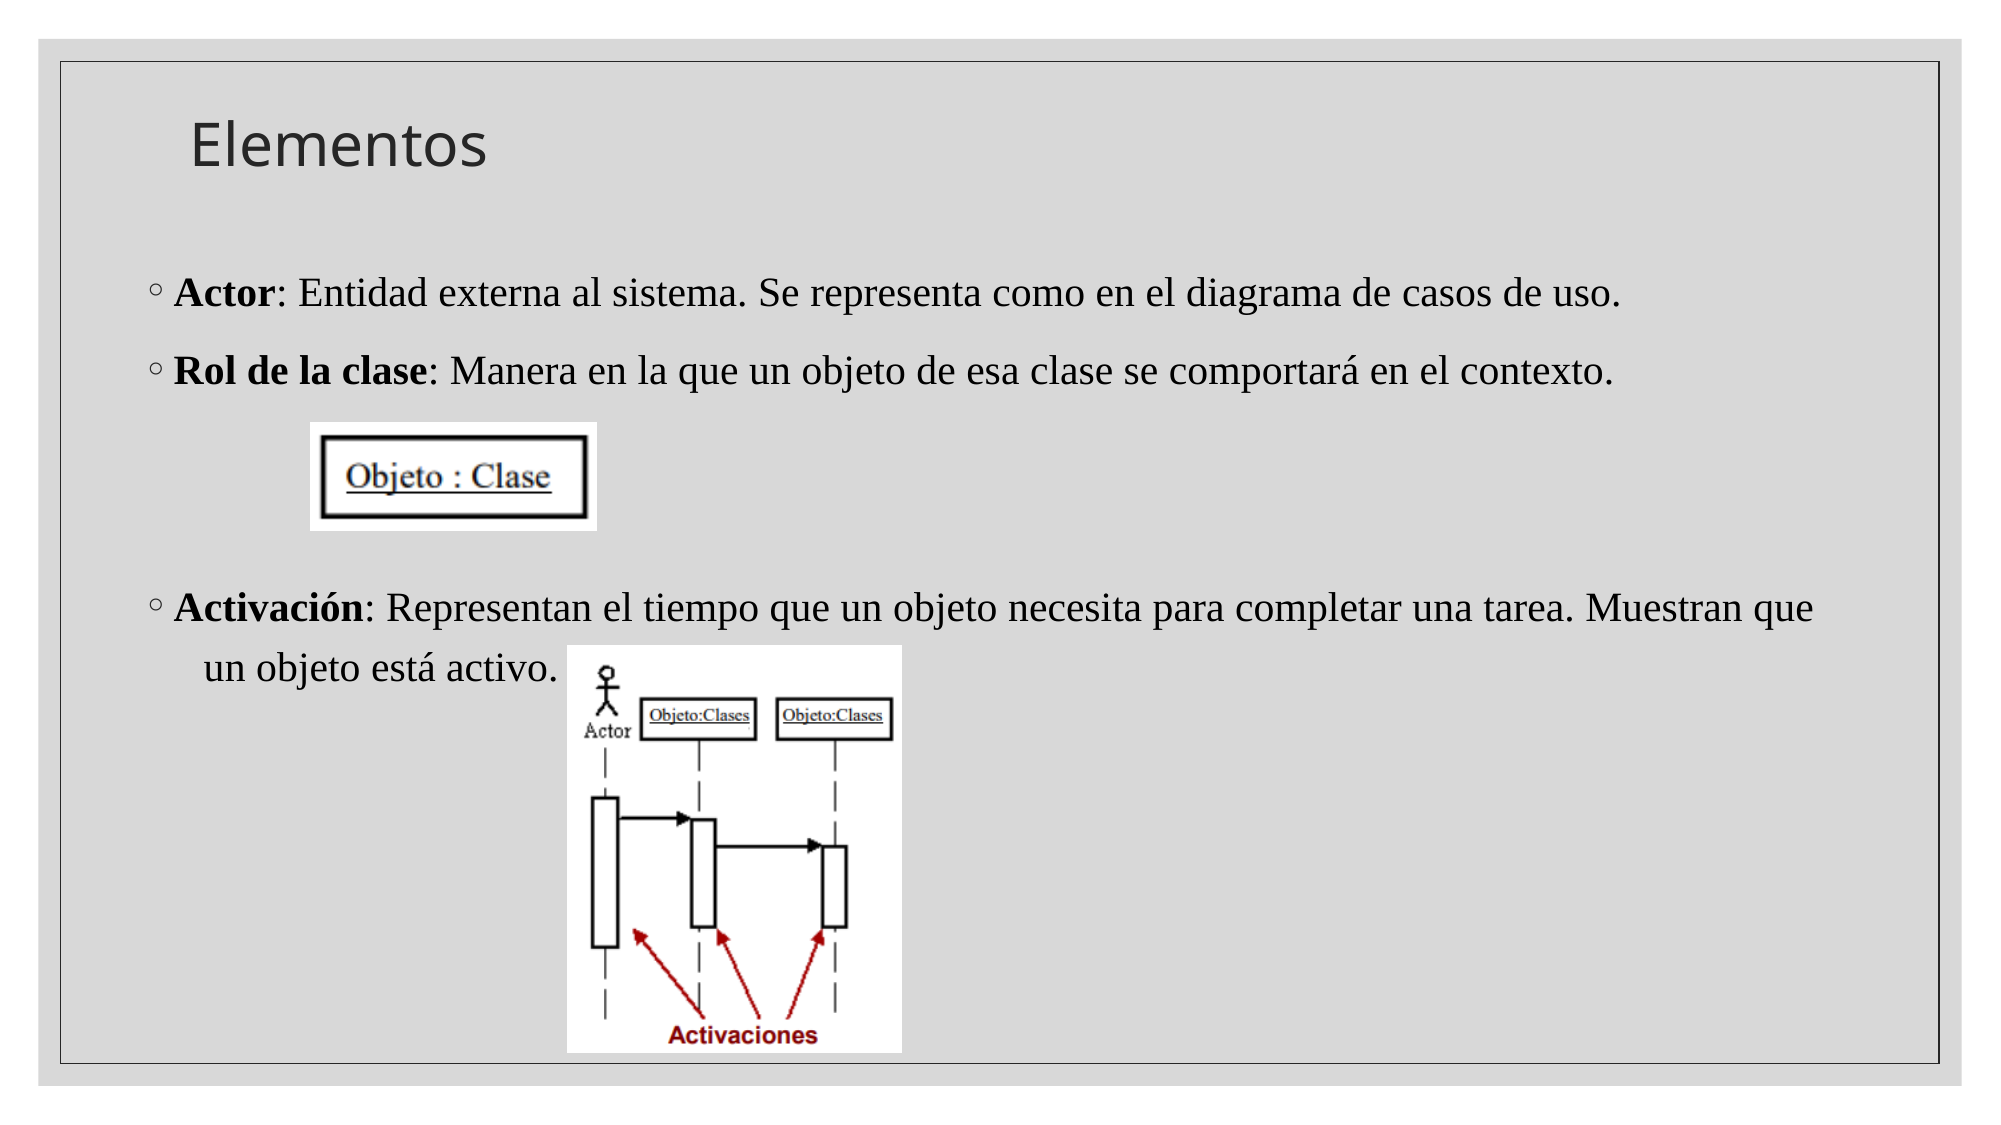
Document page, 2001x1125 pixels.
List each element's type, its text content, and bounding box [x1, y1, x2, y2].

list Actor: Entidad externa al sistema. Se representa como en el diagrama de casos de uso. Rol de la clase: Manera en la que un objeto de esa clase se comportará en el contexto. Activación: Representan el tiempo que un objeto necesita para completar una tarea. Muestran que un objeto está activo. [128, 246, 1873, 995]
picture [567, 645, 902, 1054]
title Elementos [174, 105, 1825, 189]
picture [310, 422, 597, 531]
